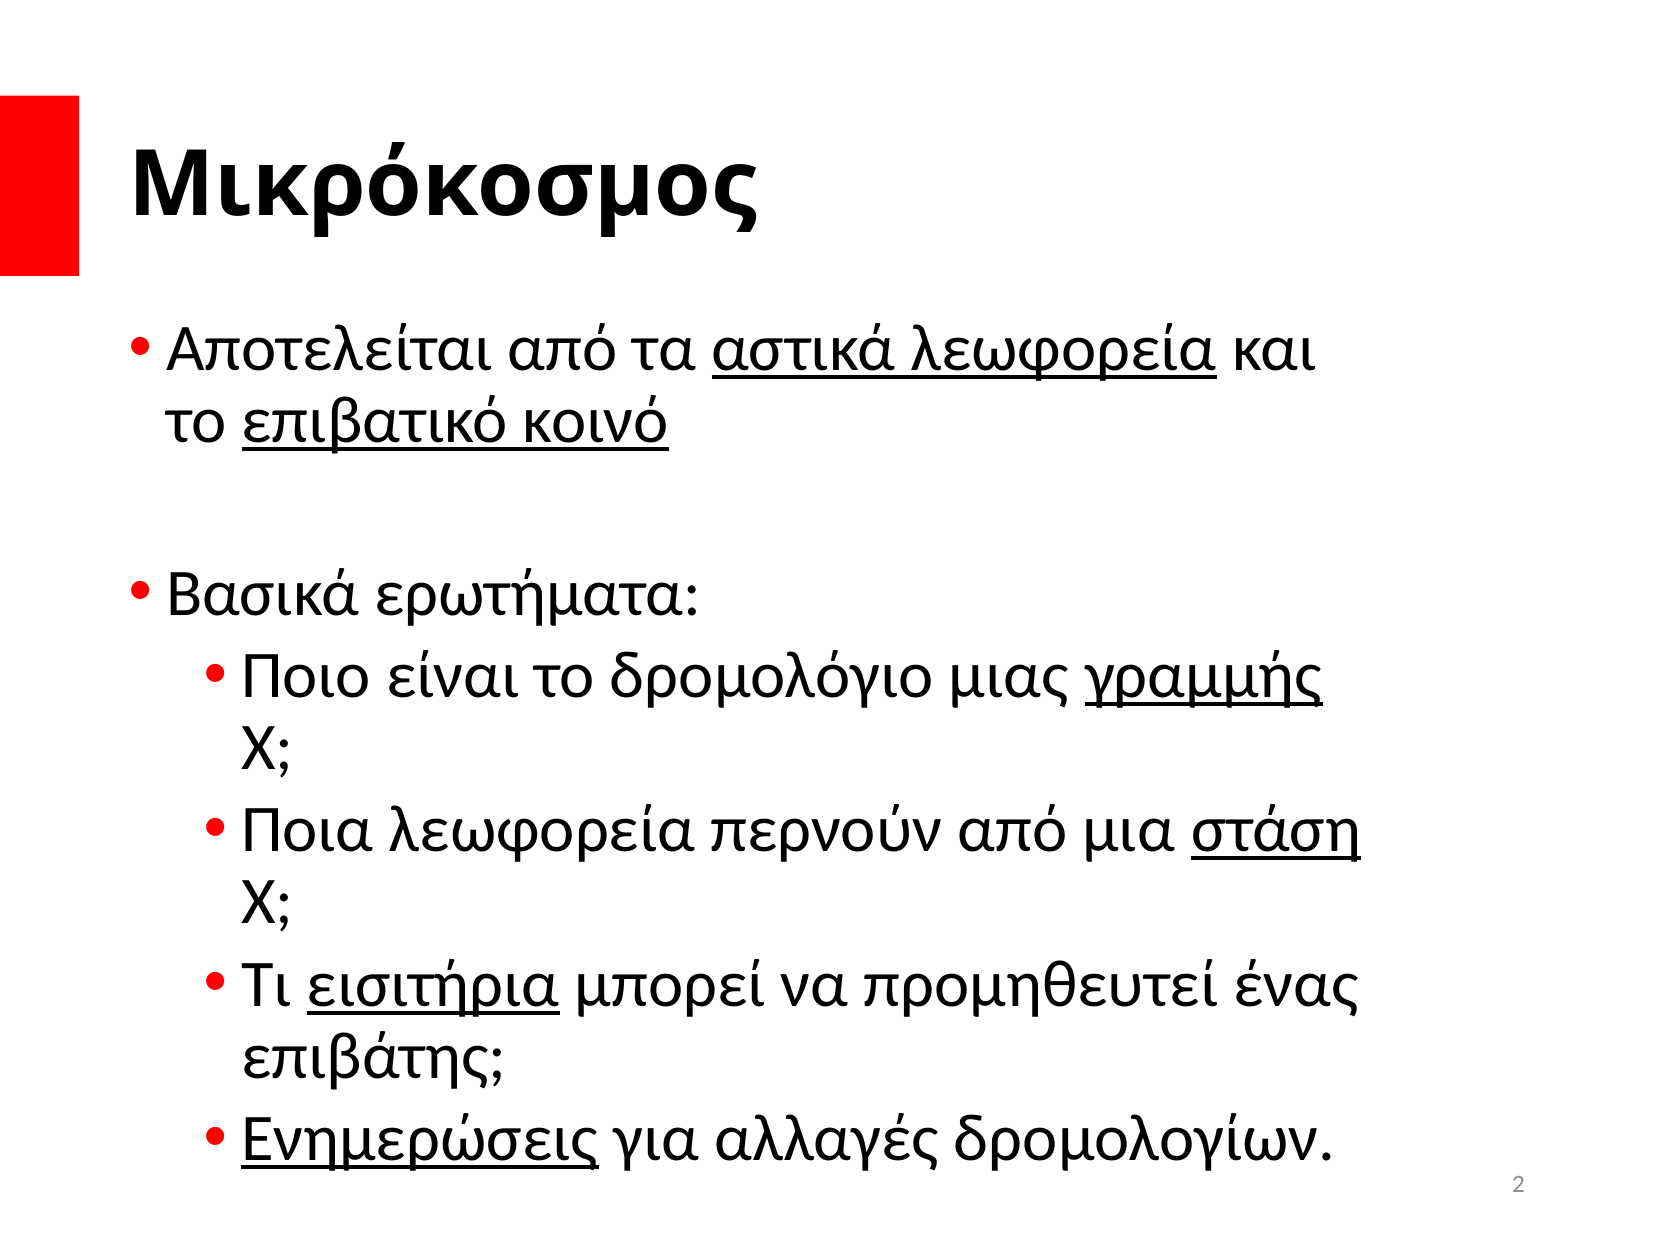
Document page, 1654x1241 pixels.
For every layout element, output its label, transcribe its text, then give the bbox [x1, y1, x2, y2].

title Μικρόκοσμος [113, 65, 1540, 306]
slide_number <number> [1167, 1149, 1540, 1216]
list Αποτελείται από τα αστικά λεωφορεία και το επιβατικό κοινό Βασικά ερωτήματα: Ποιο είναι το δρομολόγιο μιας γραμμής Χ; Ποια λεωφορεία περνούν από μια στάση Χ; Τι εισιτήρια μπορεί να προμηθευτεί ένας επιβάτης; Ενημερώσεις για αλλαγές δρομολογίων. [113, 305, 1405, 1146]
text_box [0, 95, 80, 276]
